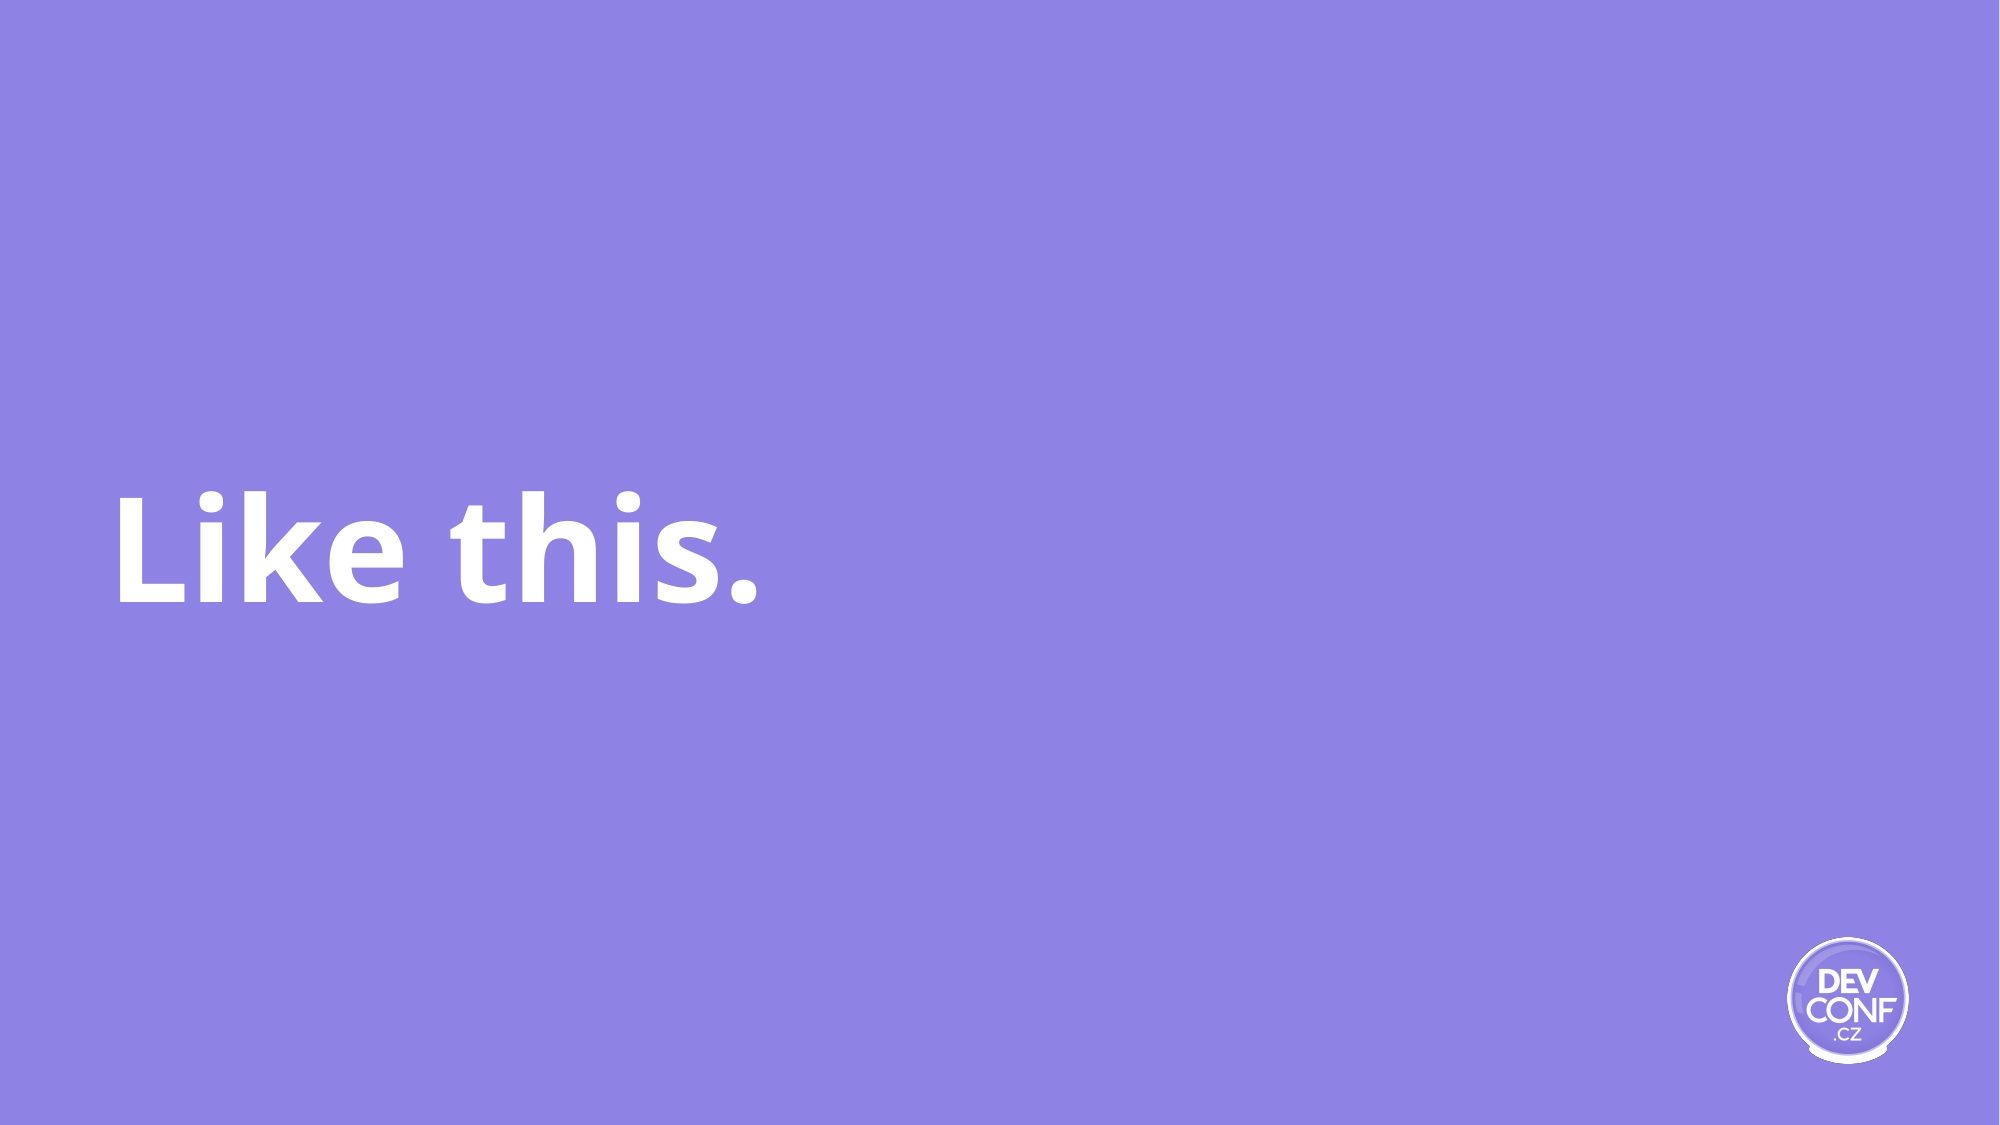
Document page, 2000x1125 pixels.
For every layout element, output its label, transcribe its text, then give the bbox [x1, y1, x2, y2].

title Like this. [107, 98, 1500, 994]
picture [1787, 937, 1909, 1064]
